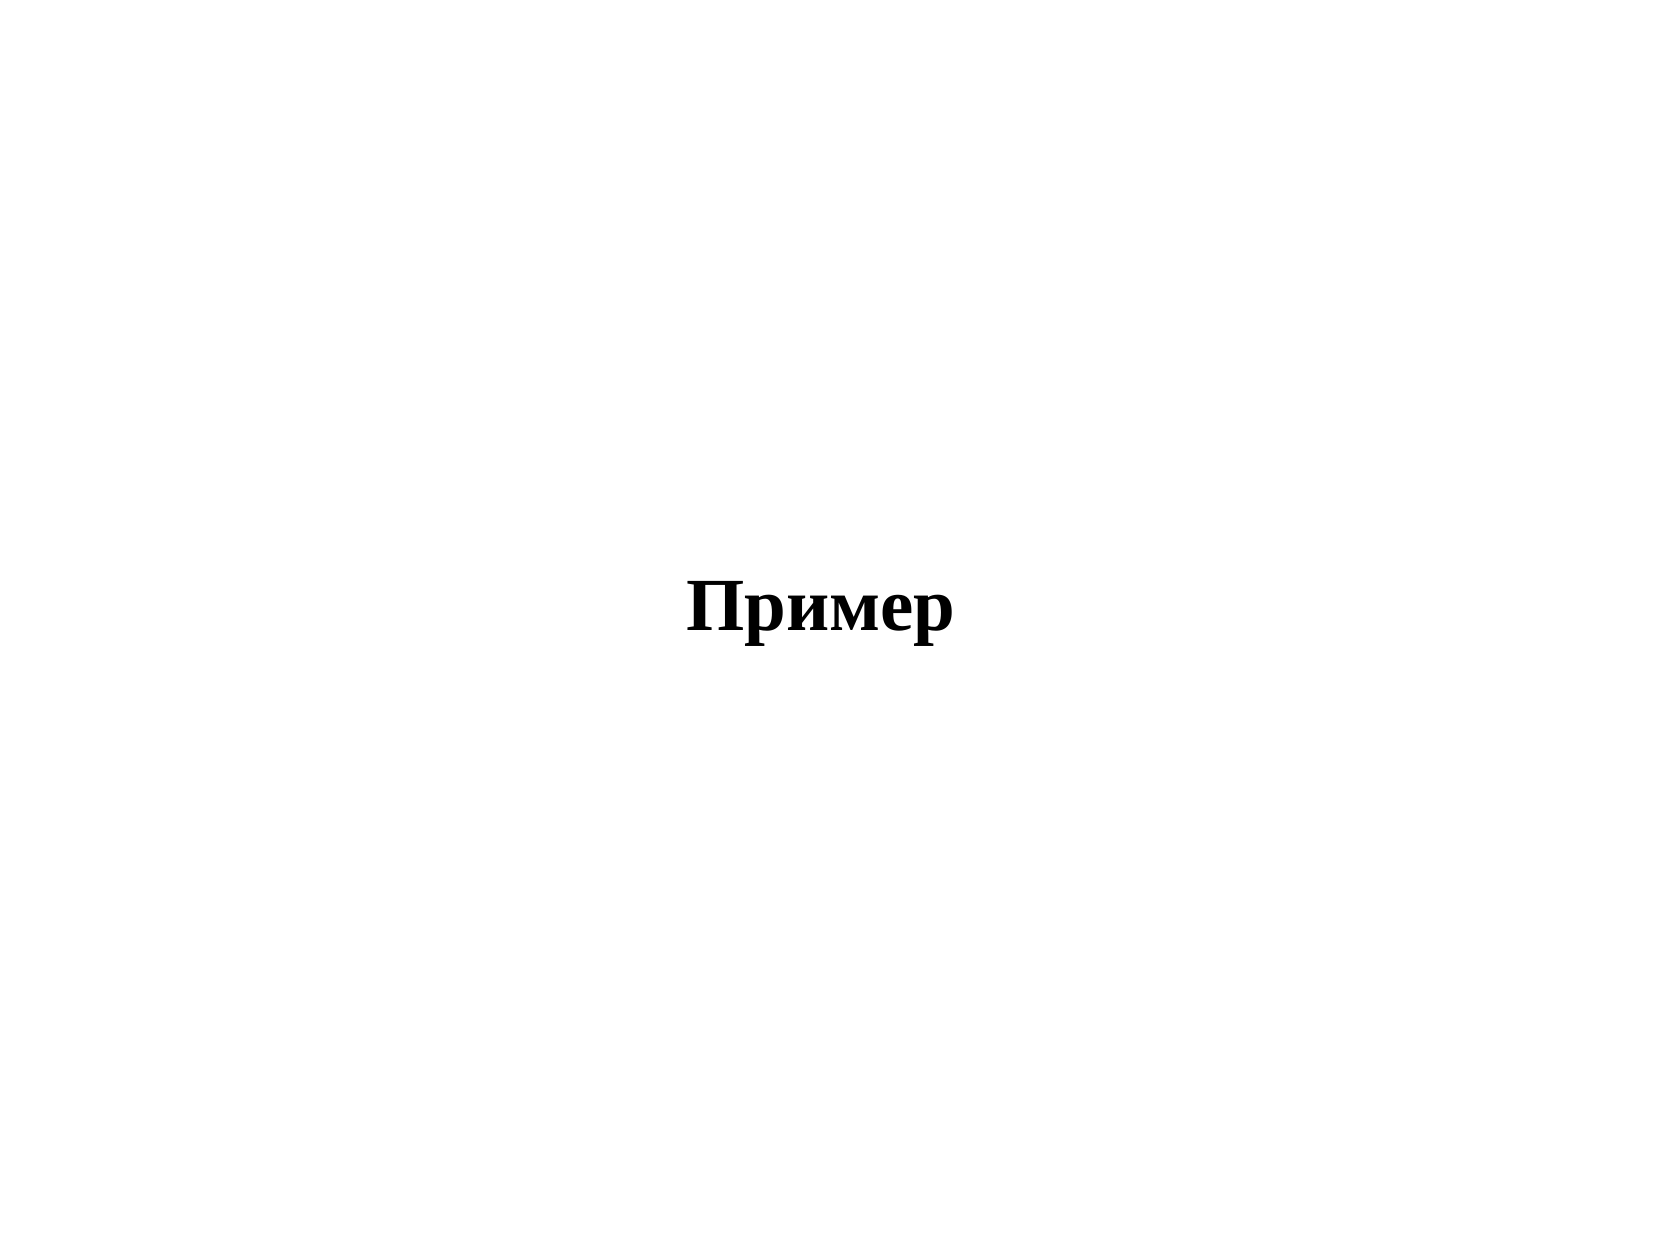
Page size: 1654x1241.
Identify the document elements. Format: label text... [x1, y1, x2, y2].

title Пример [76, 501, 1565, 709]
